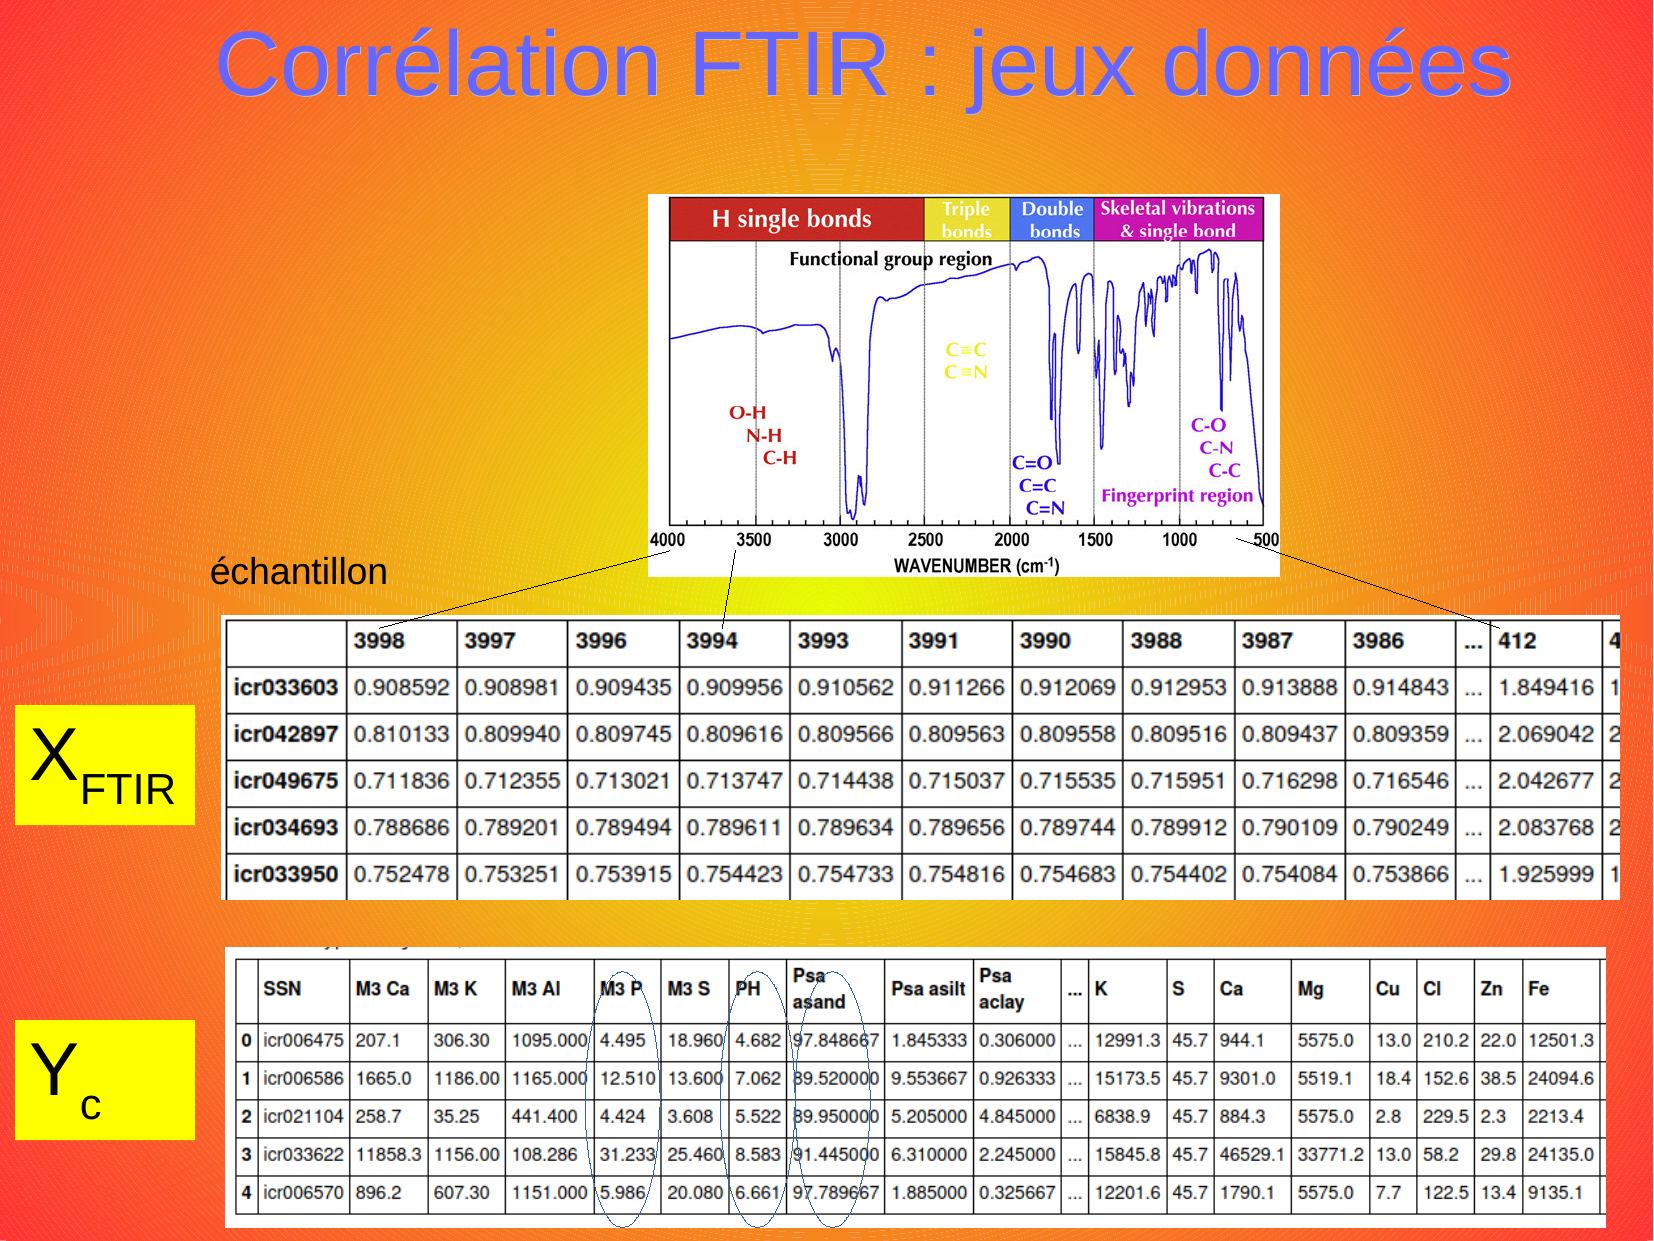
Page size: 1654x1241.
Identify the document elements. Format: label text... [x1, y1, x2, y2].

picture [648, 194, 1280, 577]
text_box XFTIR [15, 705, 196, 826]
picture [221, 615, 1621, 901]
text_box Yc [15, 1020, 196, 1141]
text_box échantillon [195, 543, 433, 629]
title Corrélation FTIR : jeux données [121, 12, 1609, 116]
picture [225, 947, 1606, 1228]
